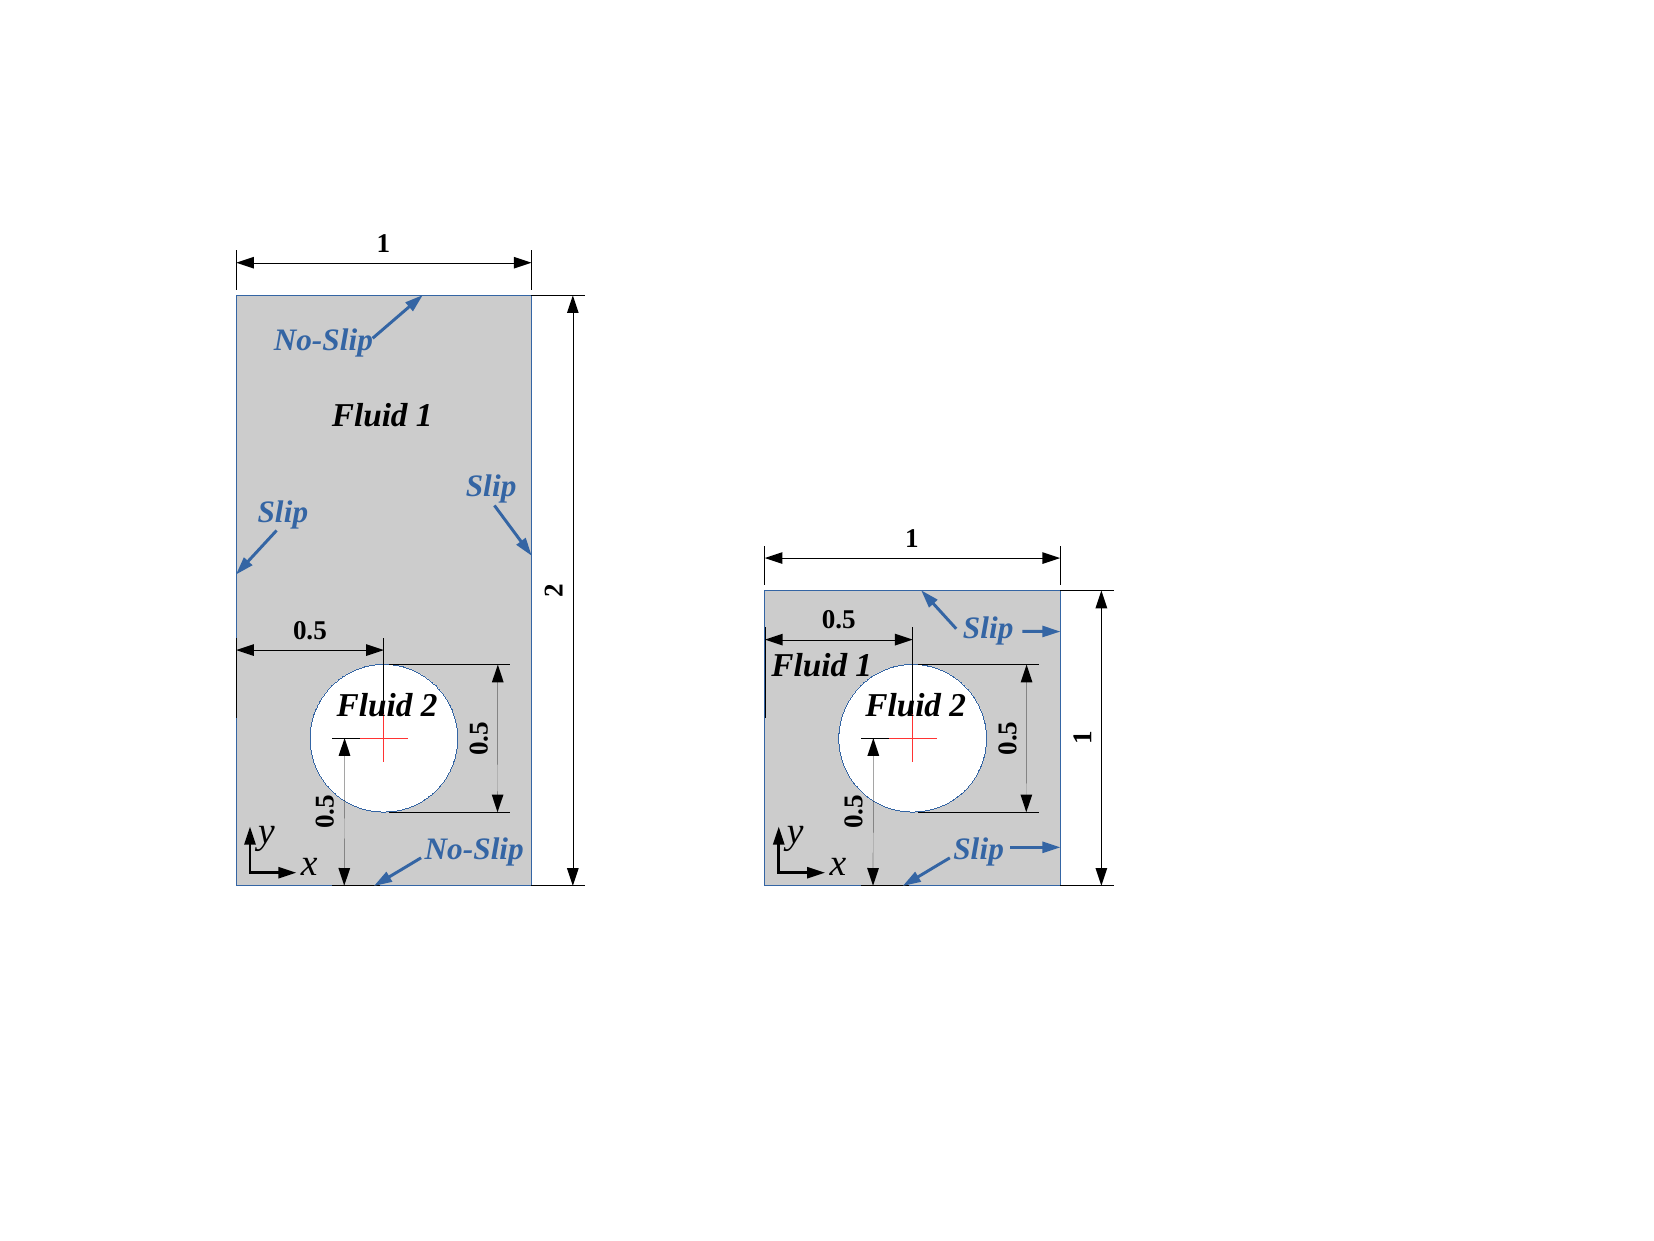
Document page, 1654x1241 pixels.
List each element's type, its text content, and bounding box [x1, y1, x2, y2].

text_box [380, 868, 532, 886]
text_box [909, 868, 1061, 886]
text_box Fluid 1 [756, 639, 888, 698]
text_box [888, 641, 912, 678]
text_box x [286, 834, 333, 895]
text_box Fluid 2 [850, 678, 982, 737]
text_box [923, 590, 1061, 631]
text_box Slip [242, 487, 324, 543]
text_box x [814, 834, 862, 895]
text_box Slip [938, 824, 1068, 880]
text_box y [772, 802, 819, 863]
text_box No-Slip [409, 824, 539, 880]
text_box [506, 517, 532, 553]
text_box Fluid 1 [317, 389, 448, 448]
text_box [764, 698, 912, 886]
text_box [236, 295, 532, 885]
text_box [251, 863, 286, 871]
text_box [780, 863, 814, 871]
text_box y [243, 802, 290, 863]
text_box [236, 651, 383, 886]
text_box Slip [451, 461, 532, 517]
text_box [764, 590, 1061, 885]
text_box Slip [948, 603, 1029, 659]
text_box No-Slip [258, 315, 389, 372]
text_box Fluid 2 [321, 678, 453, 737]
